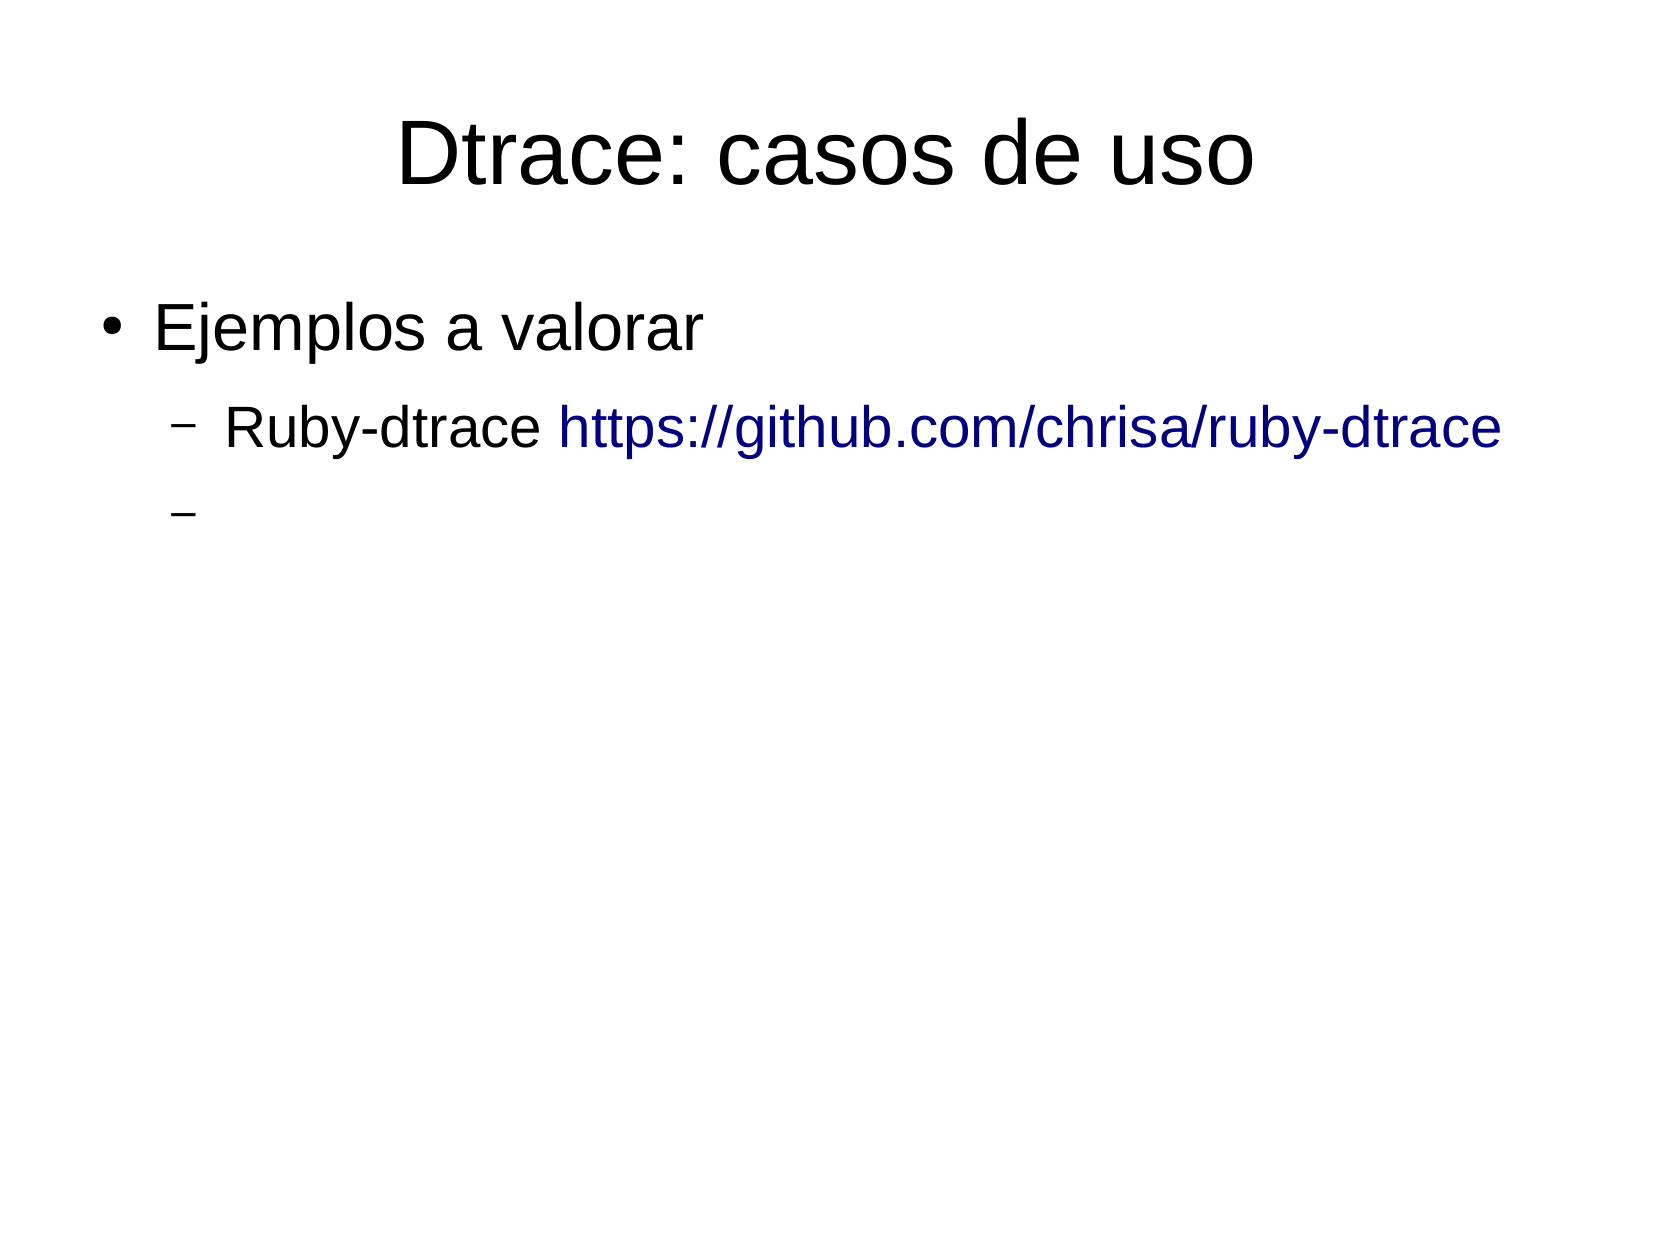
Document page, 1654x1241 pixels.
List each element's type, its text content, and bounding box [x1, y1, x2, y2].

list Ejemplos a valorar Ruby-dtrace https://github.com/chrisa/ruby-dtrace [82, 290, 1571, 1010]
title Dtrace: casos de uso [82, 49, 1571, 257]
